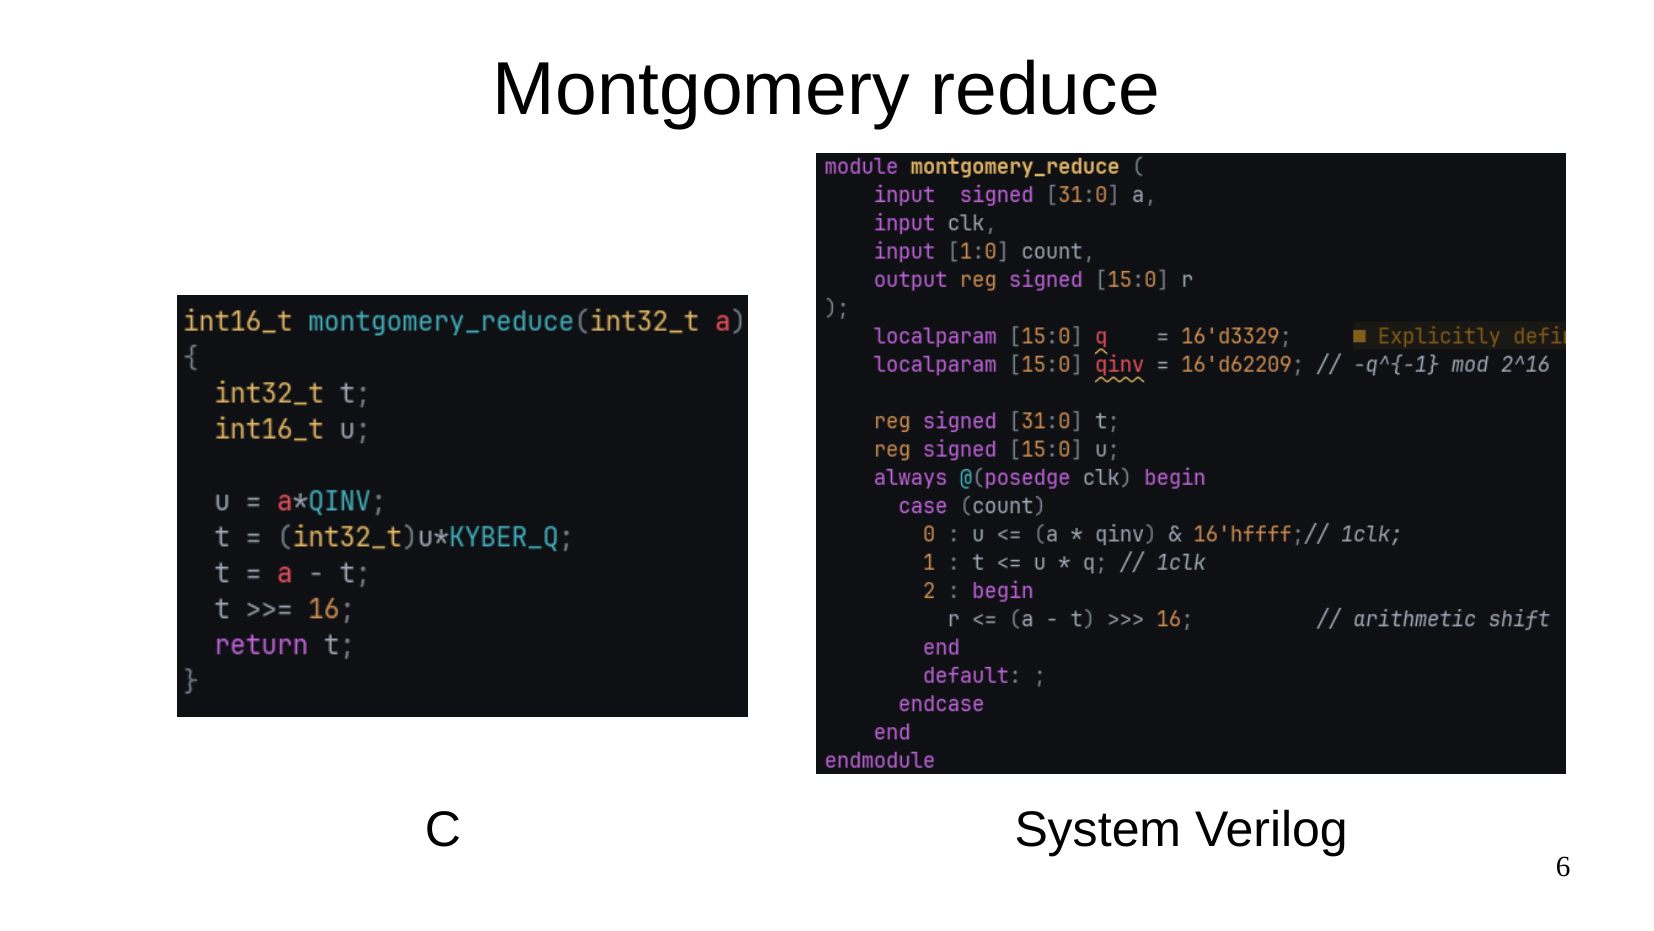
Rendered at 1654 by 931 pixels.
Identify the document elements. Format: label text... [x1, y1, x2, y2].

title Montgomery reduce [82, 39, 1571, 131]
text_box System Verilog [797, 789, 1565, 865]
text_box C [58, 789, 797, 865]
picture [816, 153, 1566, 774]
picture [177, 295, 748, 717]
